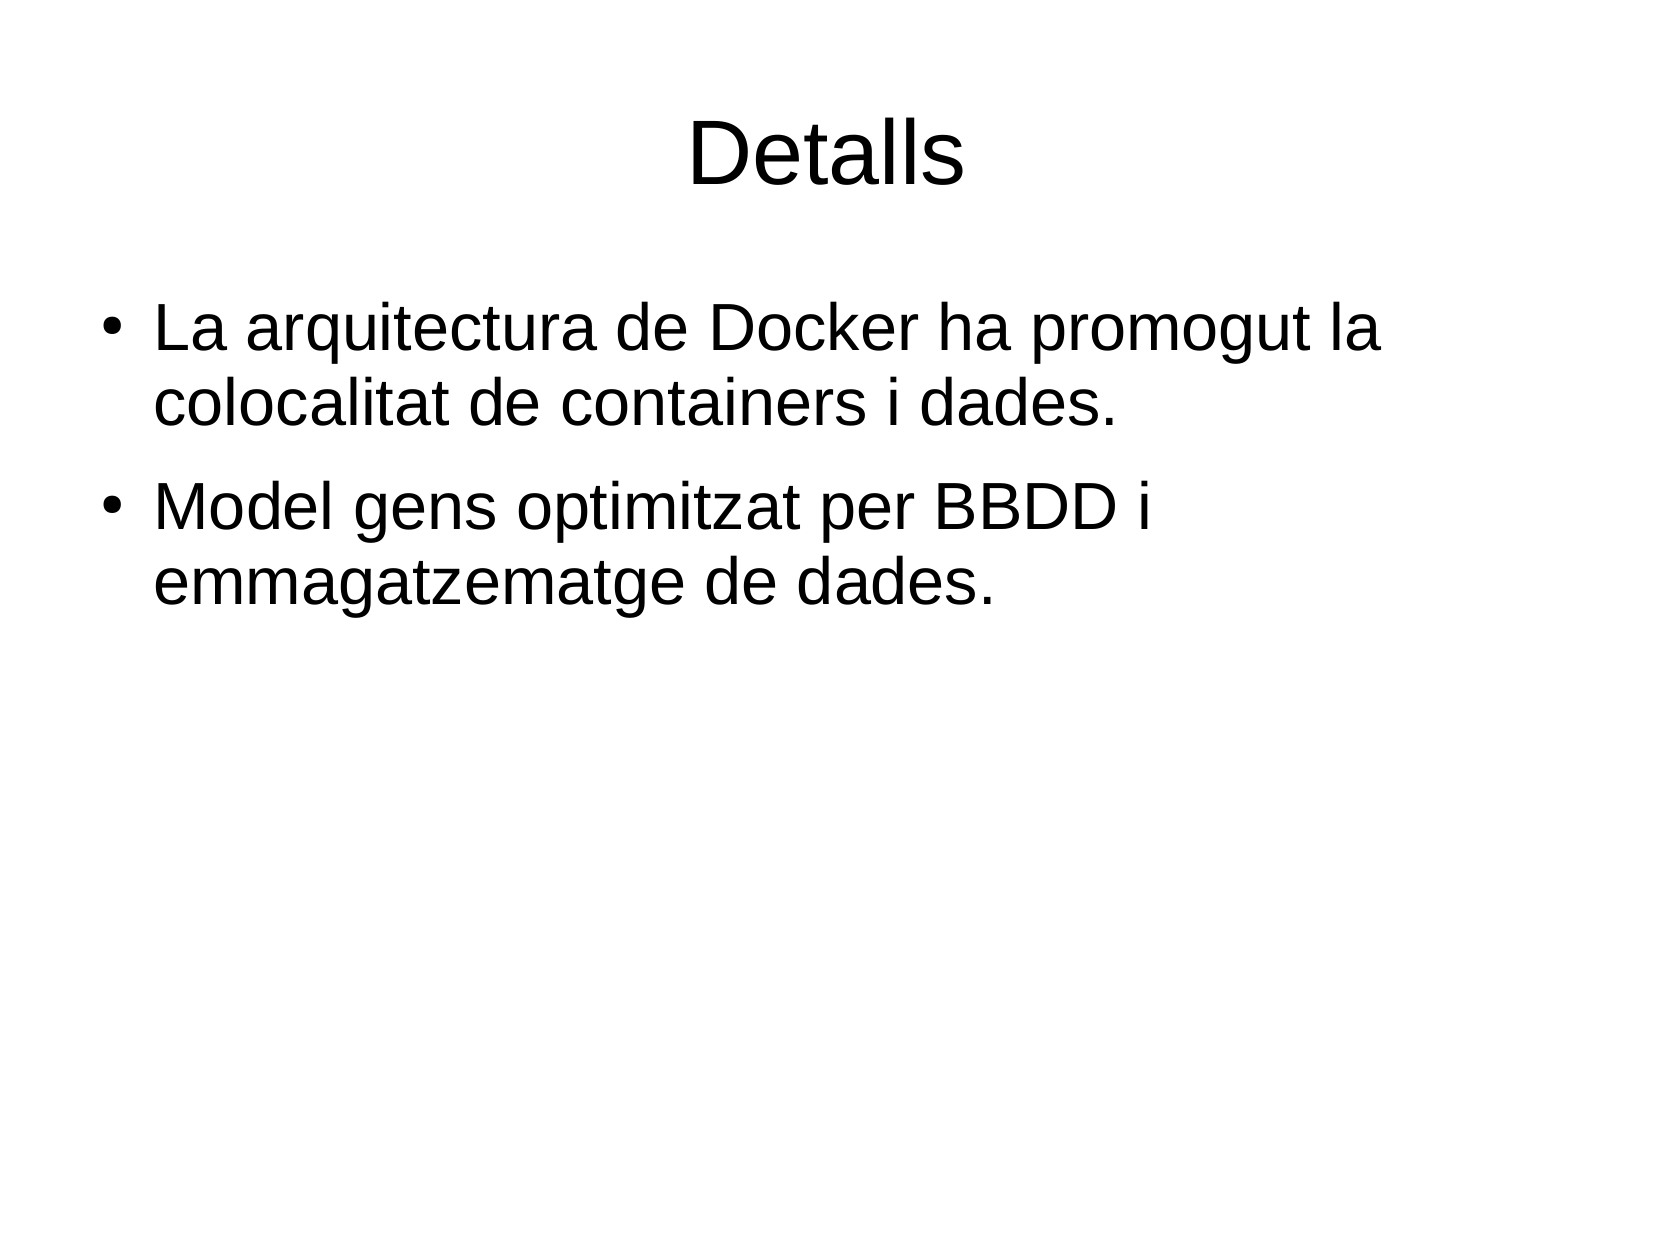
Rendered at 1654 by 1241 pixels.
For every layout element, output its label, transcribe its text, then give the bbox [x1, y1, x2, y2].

title Detalls [82, 49, 1571, 257]
list La arquitectura de Docker ha promogut la colocalitat de containers i dades. Model gens optimitzat per BBDD i emmagatzematge de dades. [82, 290, 1571, 1109]
